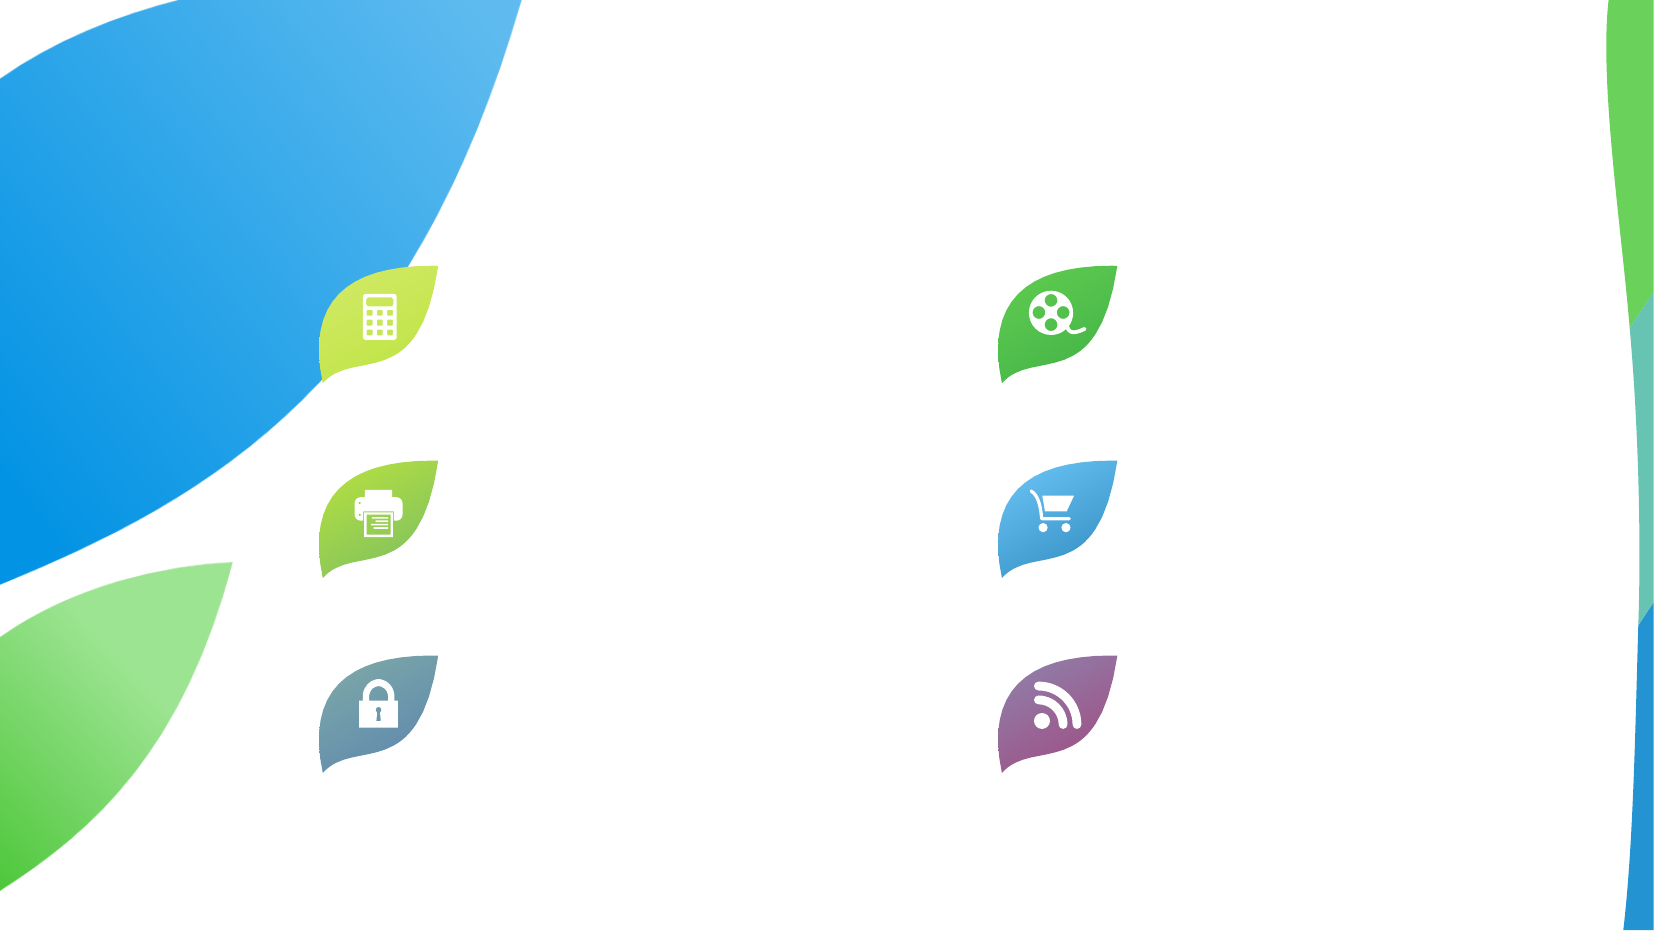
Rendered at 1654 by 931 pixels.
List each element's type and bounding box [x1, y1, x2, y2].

text_box [318, 460, 439, 579]
text_box [998, 265, 1118, 384]
picture [0, 0, 522, 891]
text_box [998, 655, 1118, 773]
text_box [998, 460, 1118, 579]
text_box [318, 265, 439, 384]
text_box [318, 655, 439, 773]
